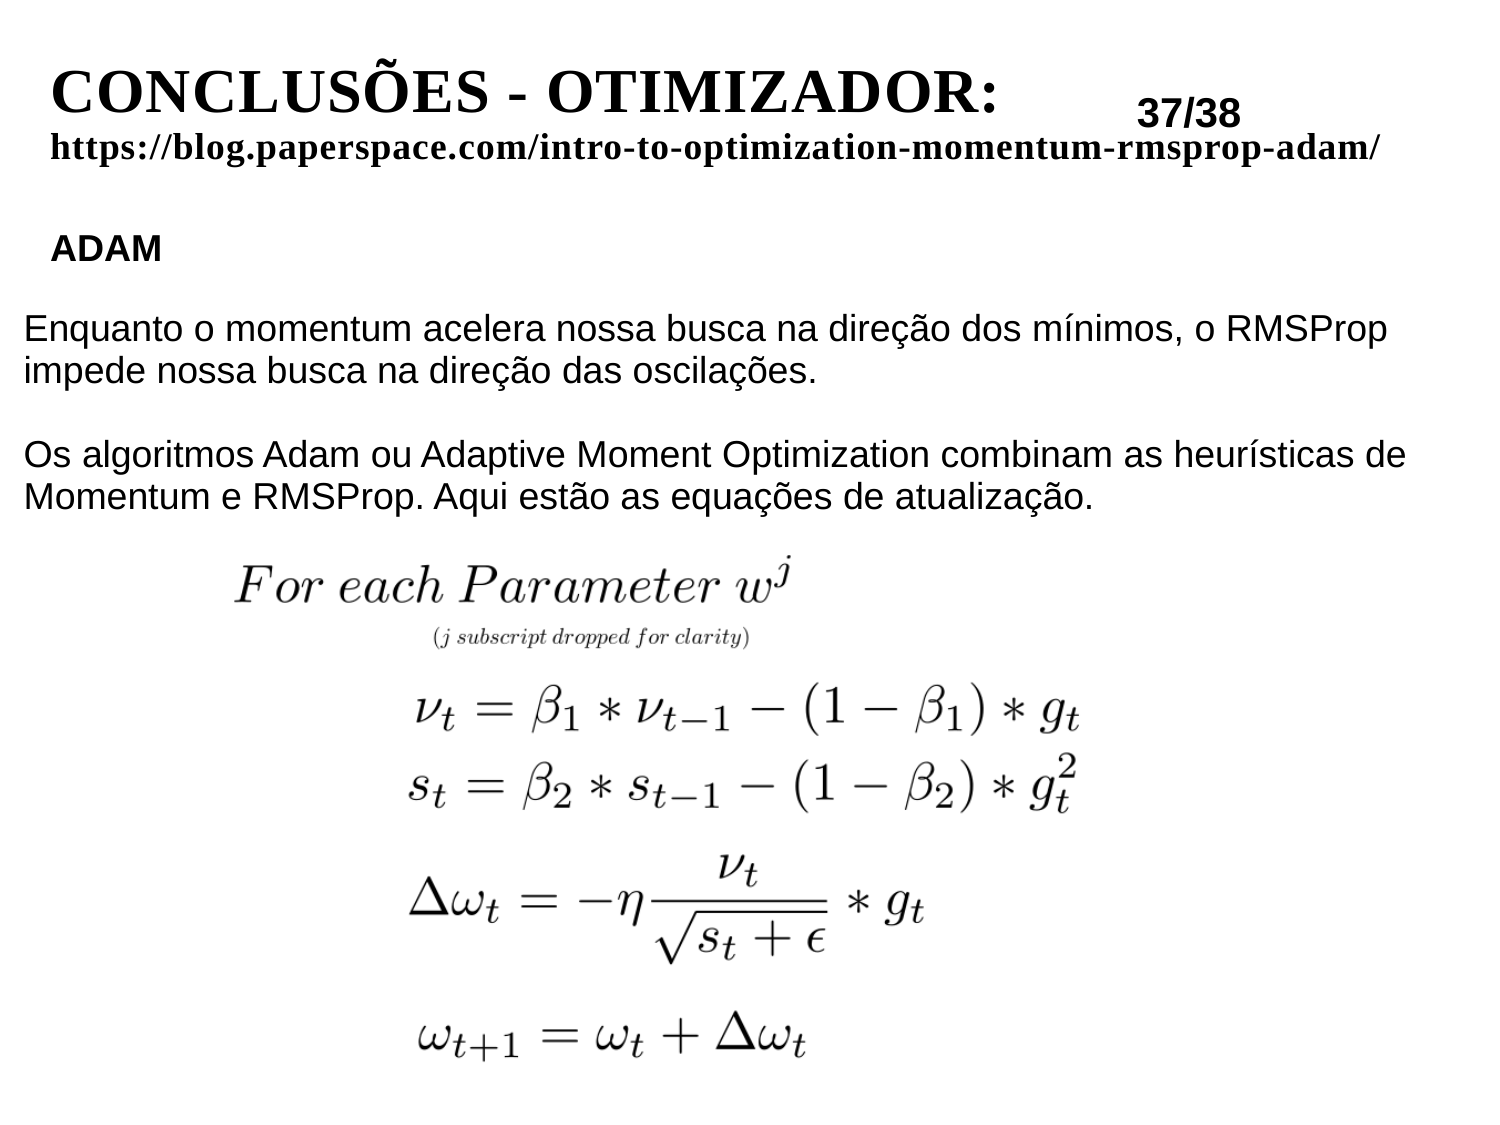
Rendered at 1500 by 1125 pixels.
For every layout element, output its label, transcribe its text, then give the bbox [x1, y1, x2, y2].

picture [200, 543, 1130, 1087]
text_box Enquanto o momentum acelera nossa busca na direção dos mínimos, o RMSProp impede nossa busca na direção das oscilações. Os algoritmos Adam ou Adaptive Moment Optimization combinam as heurísticas de Momentum e RMSProp. Aqui estão as equações de atualização. [8, 300, 1489, 945]
text_box CONCLUSÕES - OTIMIZADOR: https://blog.paperspace.com/intro-to-optimization-momentum-rmsprop-adam/ [35, 49, 1441, 258]
text_box ADAM [35, 220, 674, 300]
text_box 37/38 [1122, 82, 1335, 144]
